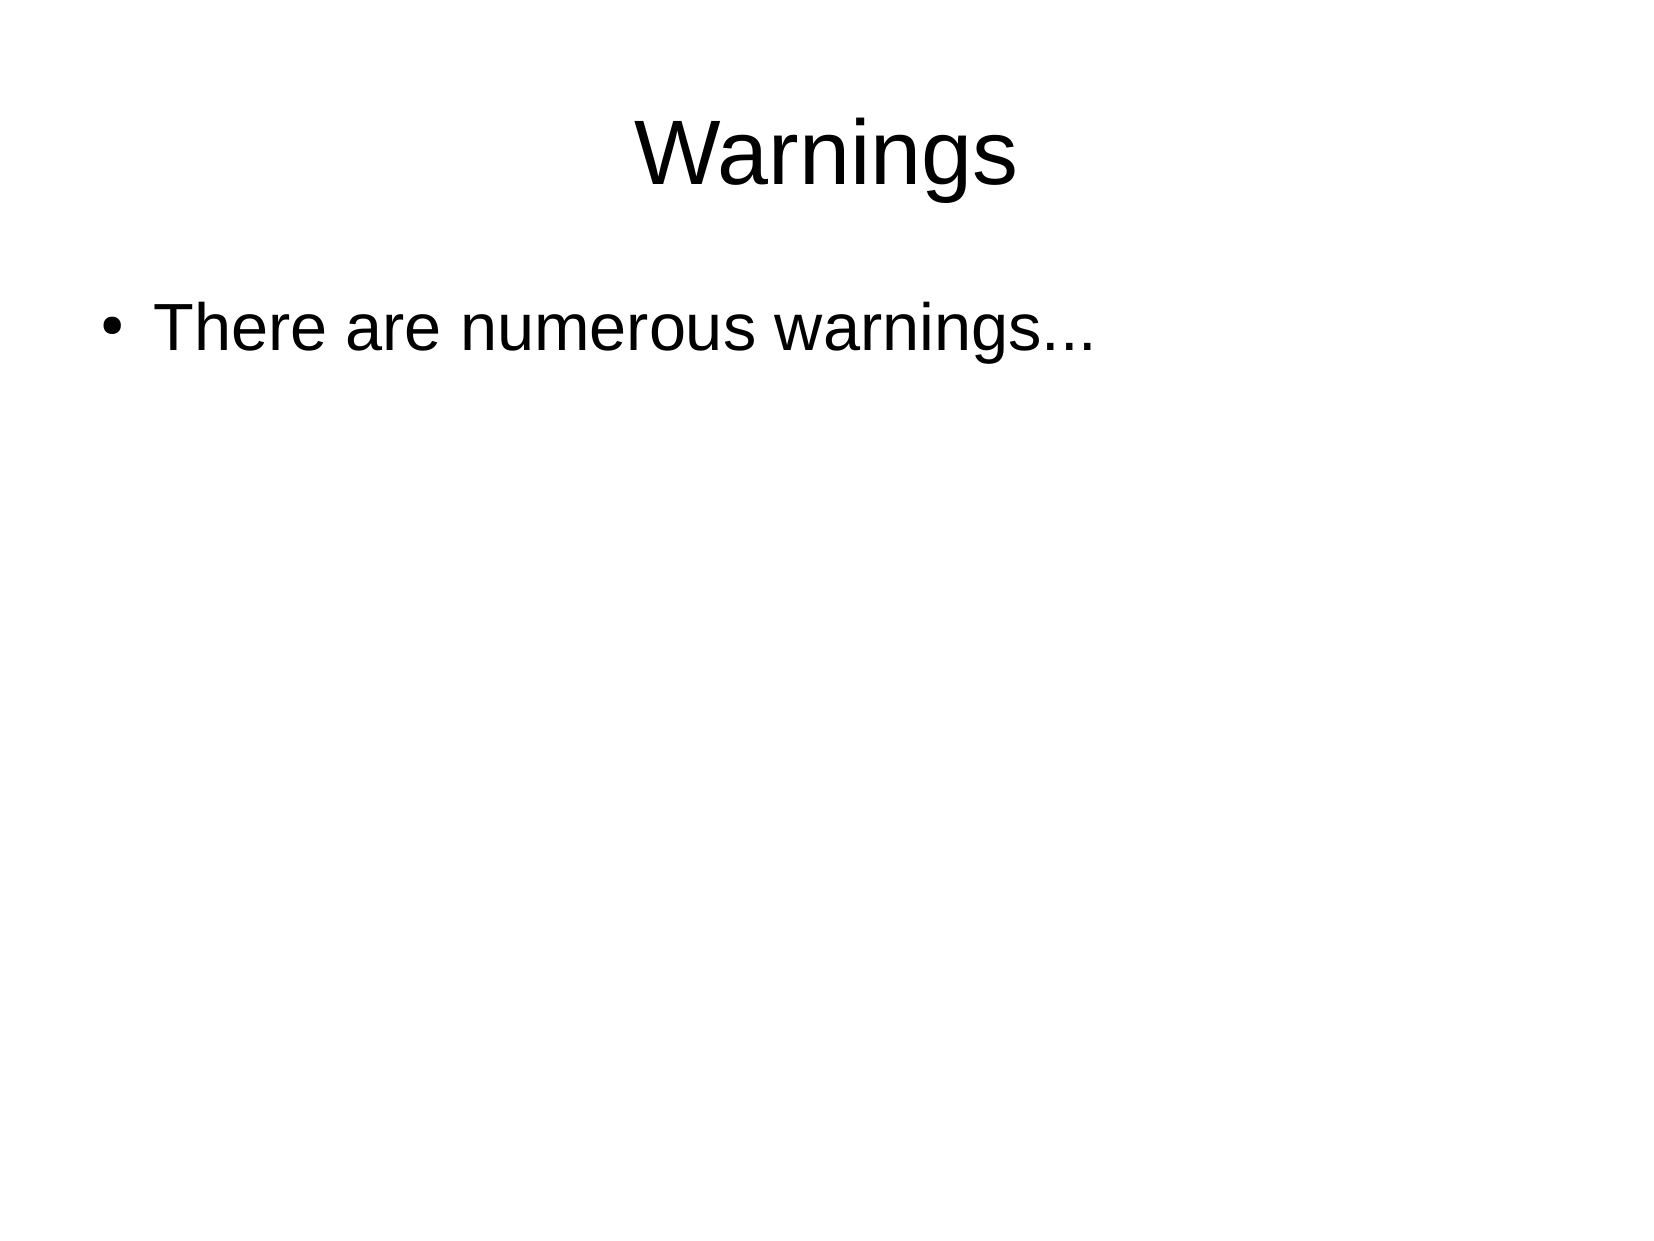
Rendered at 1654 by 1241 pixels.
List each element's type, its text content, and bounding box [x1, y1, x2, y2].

list There are numerous warnings... [82, 290, 1571, 1010]
title Warnings [82, 49, 1571, 257]
